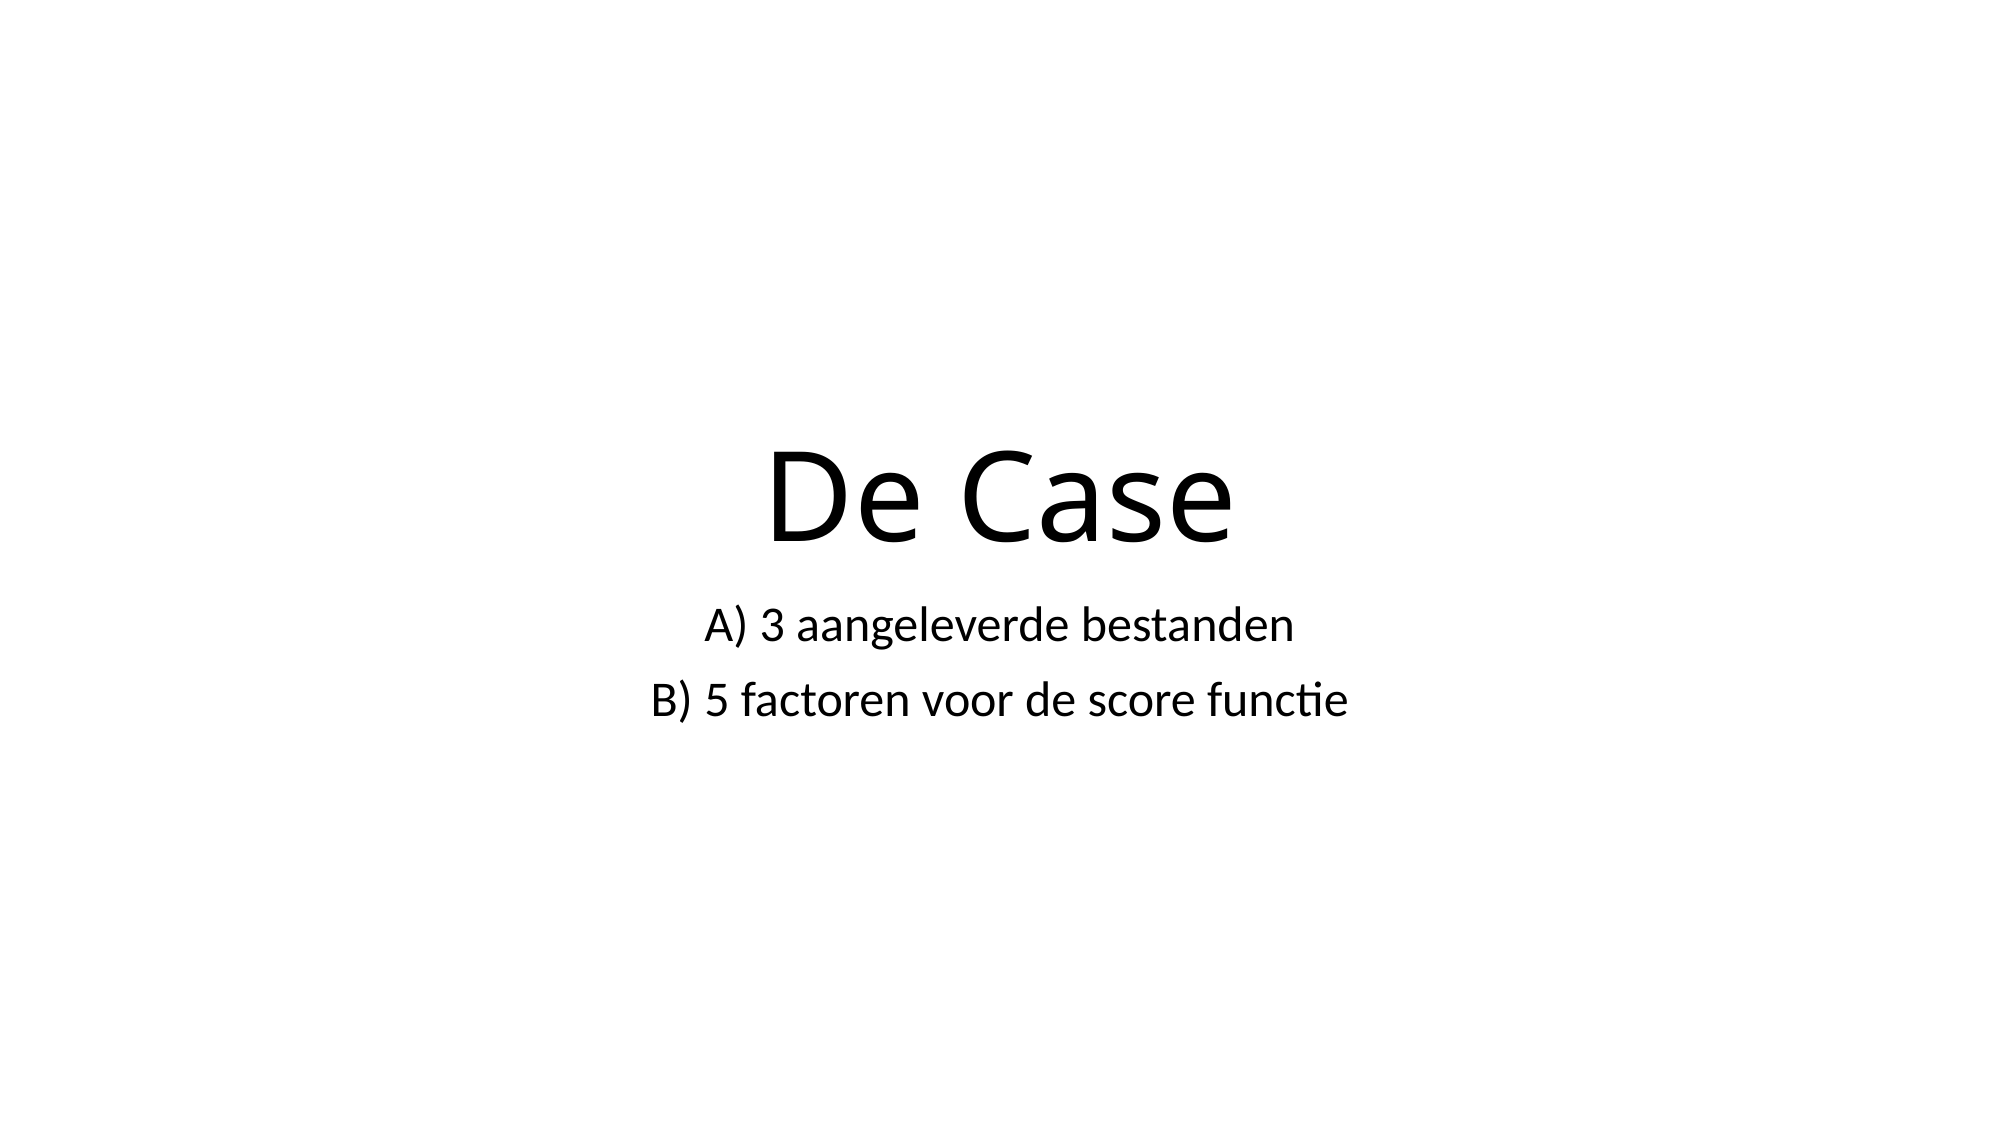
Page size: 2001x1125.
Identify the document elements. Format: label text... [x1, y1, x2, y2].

subtitle A) 3 aangeleverde bestanden B) 5 factoren voor de score functie [249, 590, 1750, 863]
title De Case [249, 184, 1750, 576]
